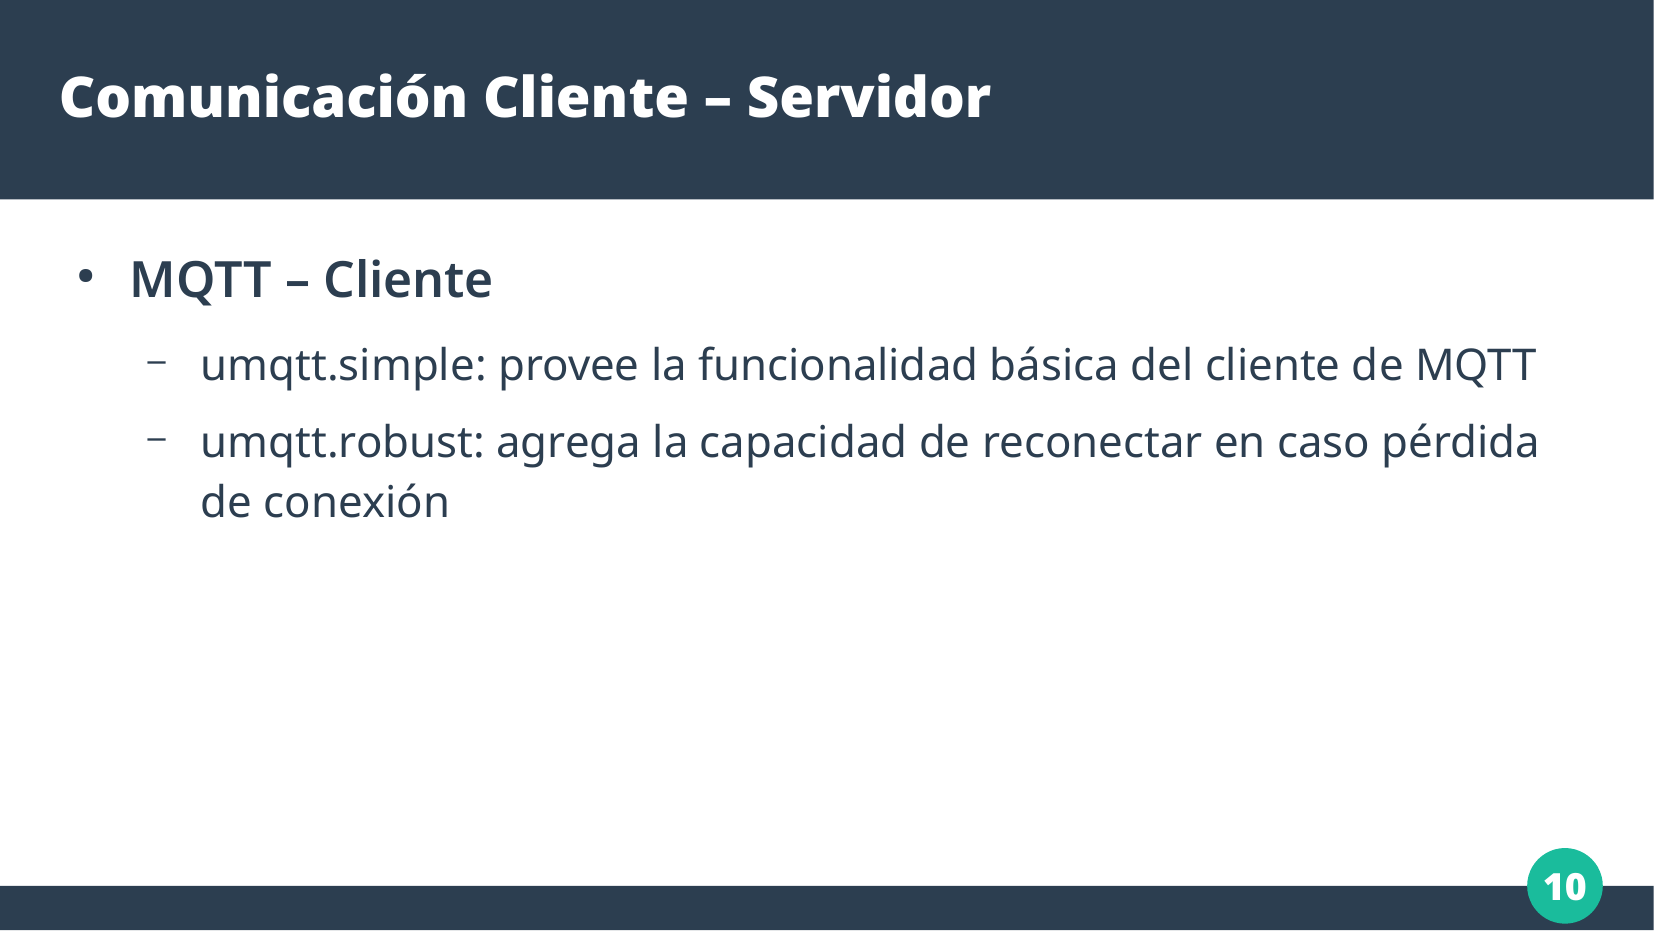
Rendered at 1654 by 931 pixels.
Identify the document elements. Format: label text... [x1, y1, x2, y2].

title Comunicación Cliente – Servidor [59, 37, 1595, 155]
list MQTT – Cliente umqtt.simple: provee la funcionalidad básica del cliente de MQTT umqtt.robust: agrega la capacidad de reconectar en caso pérdida de conexión [59, 243, 1595, 864]
